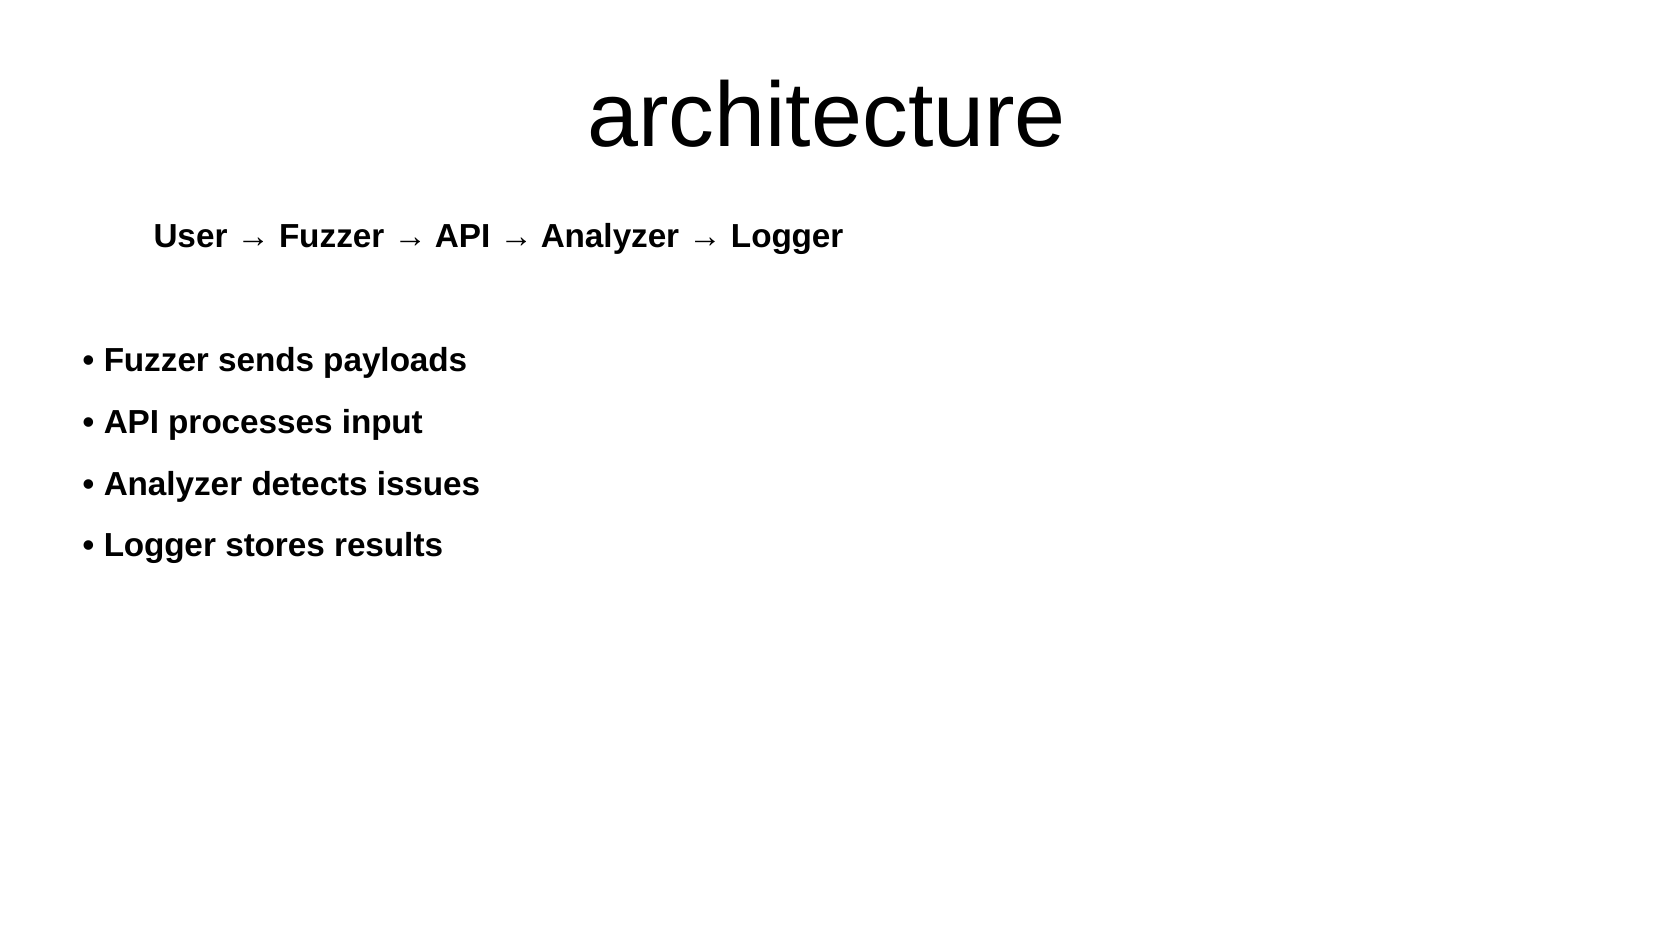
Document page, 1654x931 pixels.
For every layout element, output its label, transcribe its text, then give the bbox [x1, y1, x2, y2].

title architecture [82, 37, 1571, 193]
list User → Fuzzer → API → Analyzer → Logger • Fuzzer sends payloads • API processes input • Analyzer detects issues • Logger stores results [82, 217, 1571, 758]
